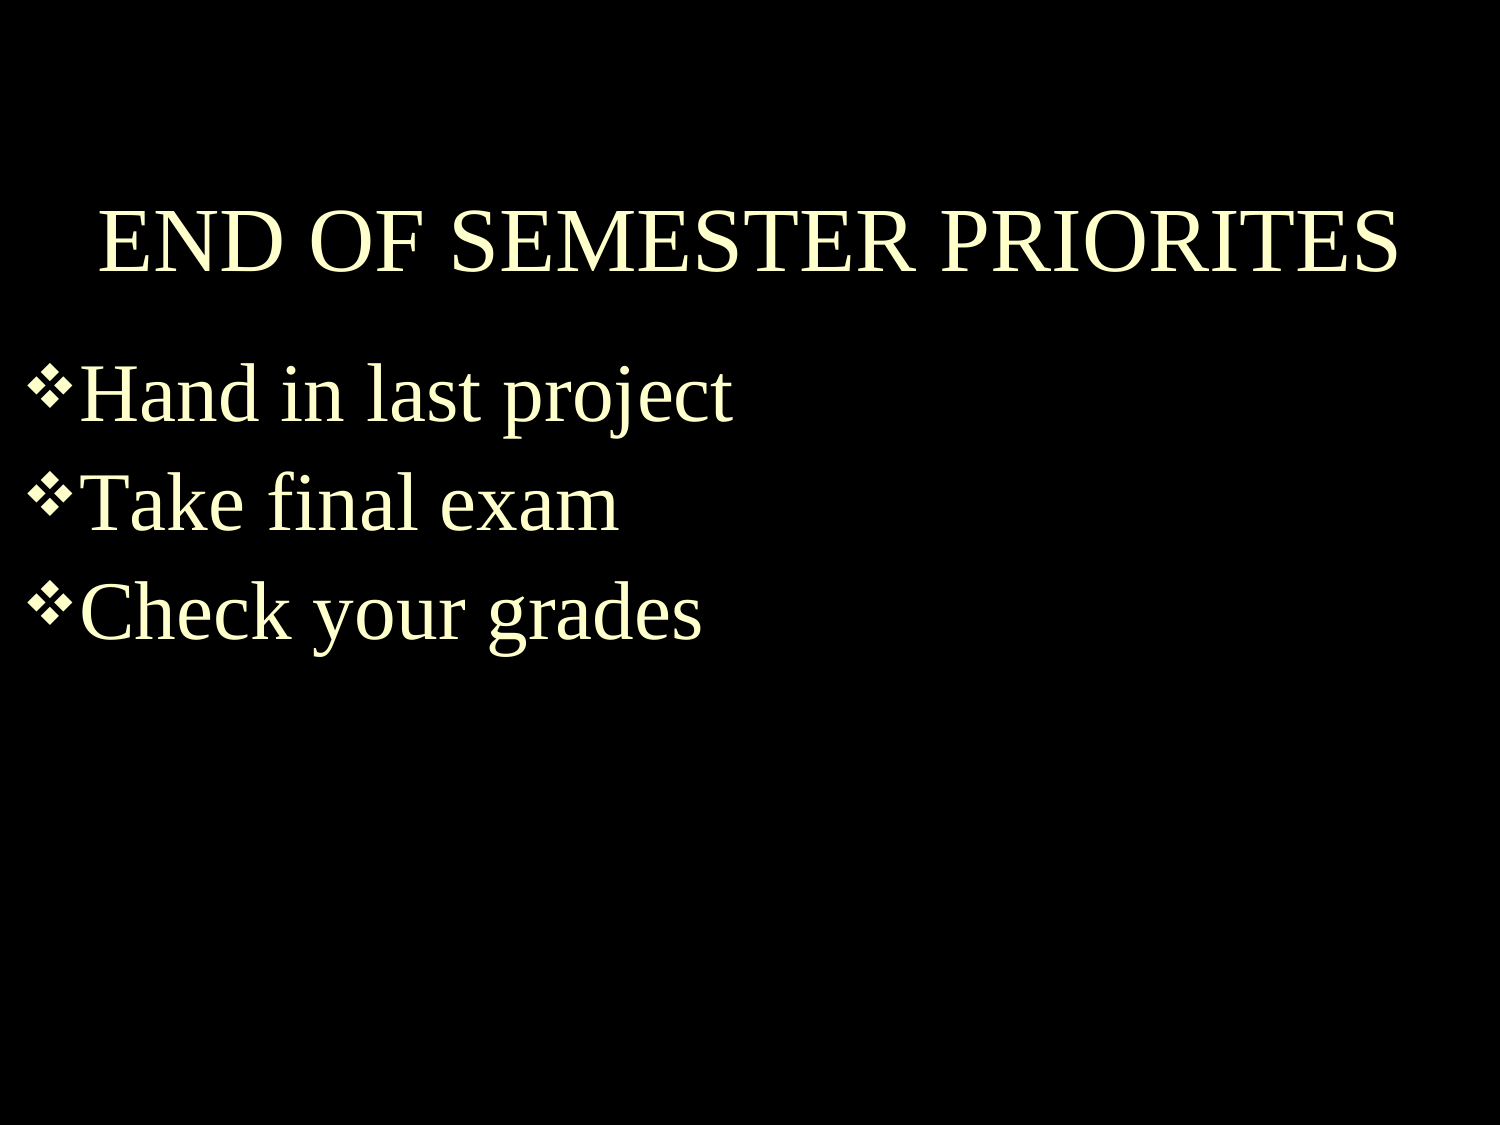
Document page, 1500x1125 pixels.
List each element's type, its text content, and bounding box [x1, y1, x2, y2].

list Hand in last project Take final exam Check your grades [22, 347, 1482, 1075]
title END OF SEMESTER PRIORITES [22, 145, 1480, 336]
